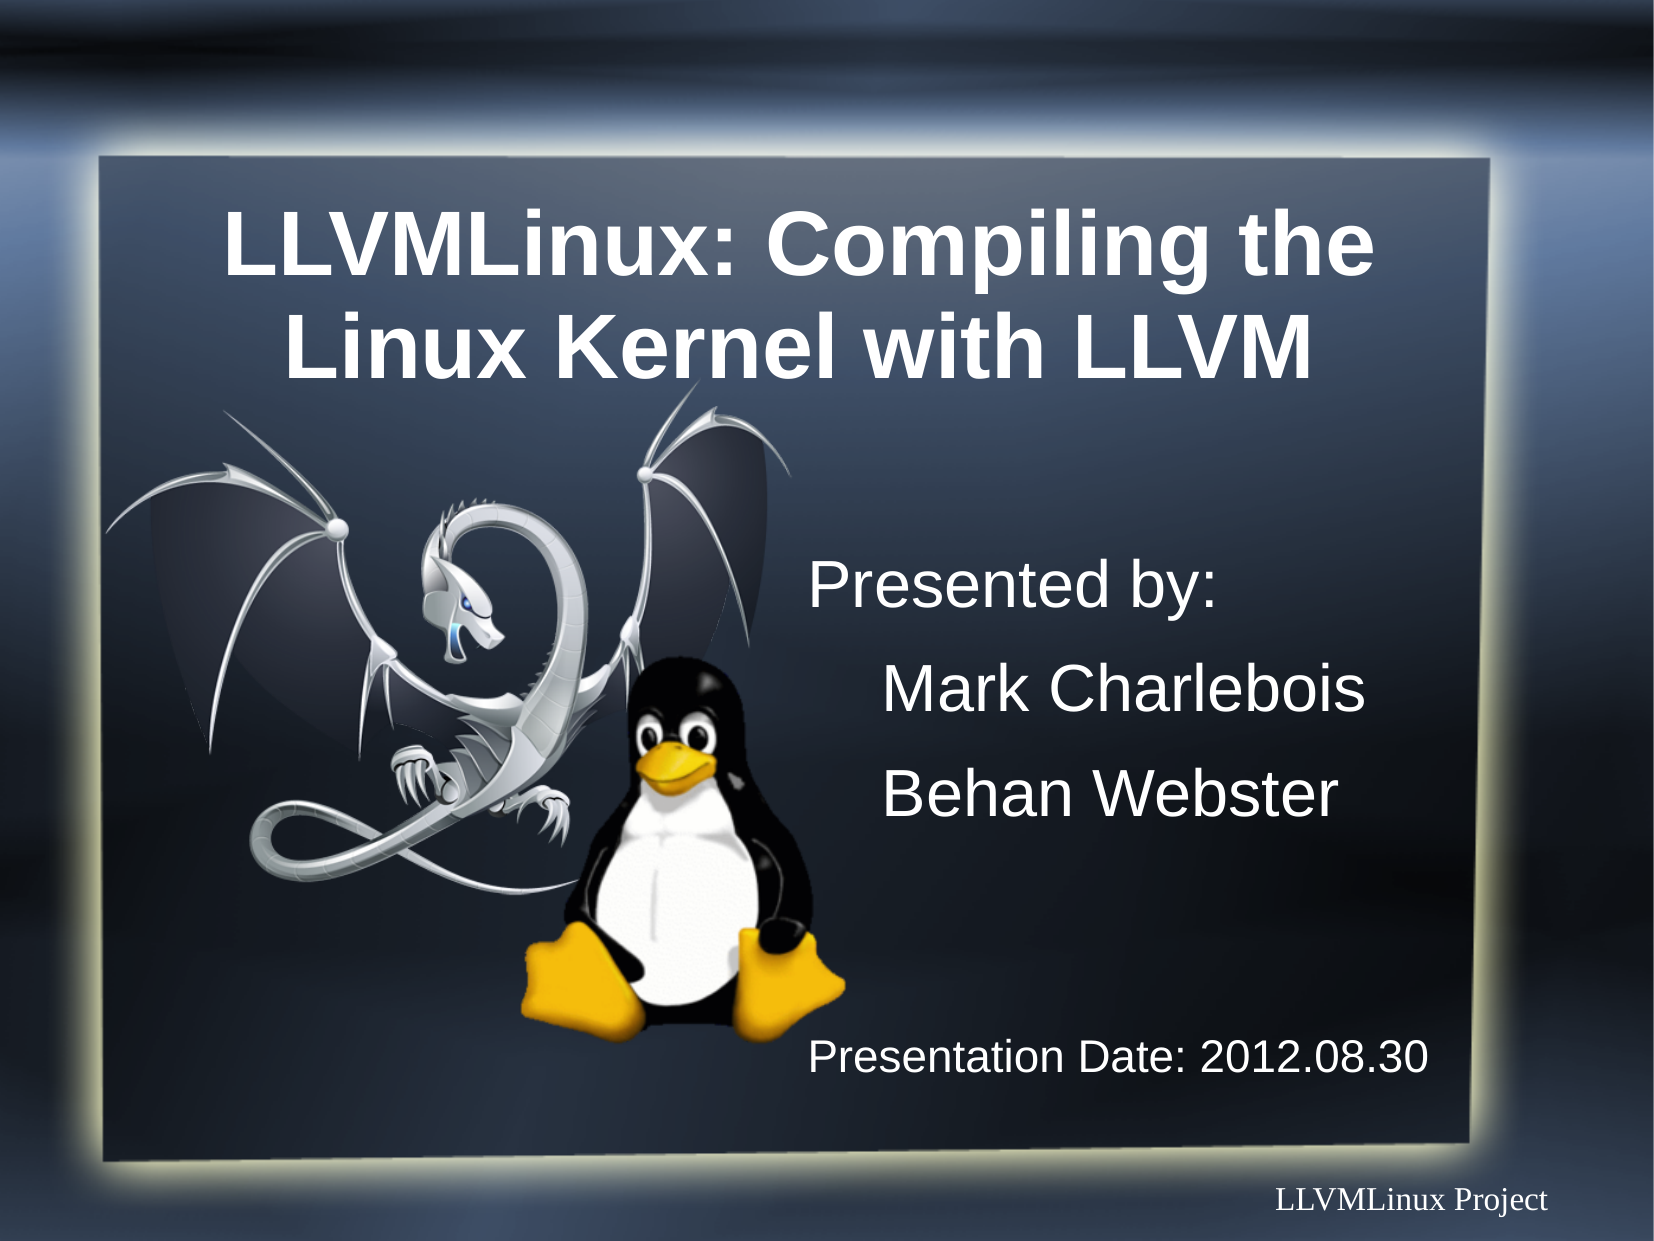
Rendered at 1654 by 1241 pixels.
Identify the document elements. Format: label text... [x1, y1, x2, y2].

picture [0, 0, 1654, 1241]
title LLVMLinux: Compiling the Linux Kernel with LLVM [124, 177, 1477, 414]
list Presented by: Mark Charlebois Behan Webster Presentation Date: 2012.08.30 [807, 442, 1448, 1152]
